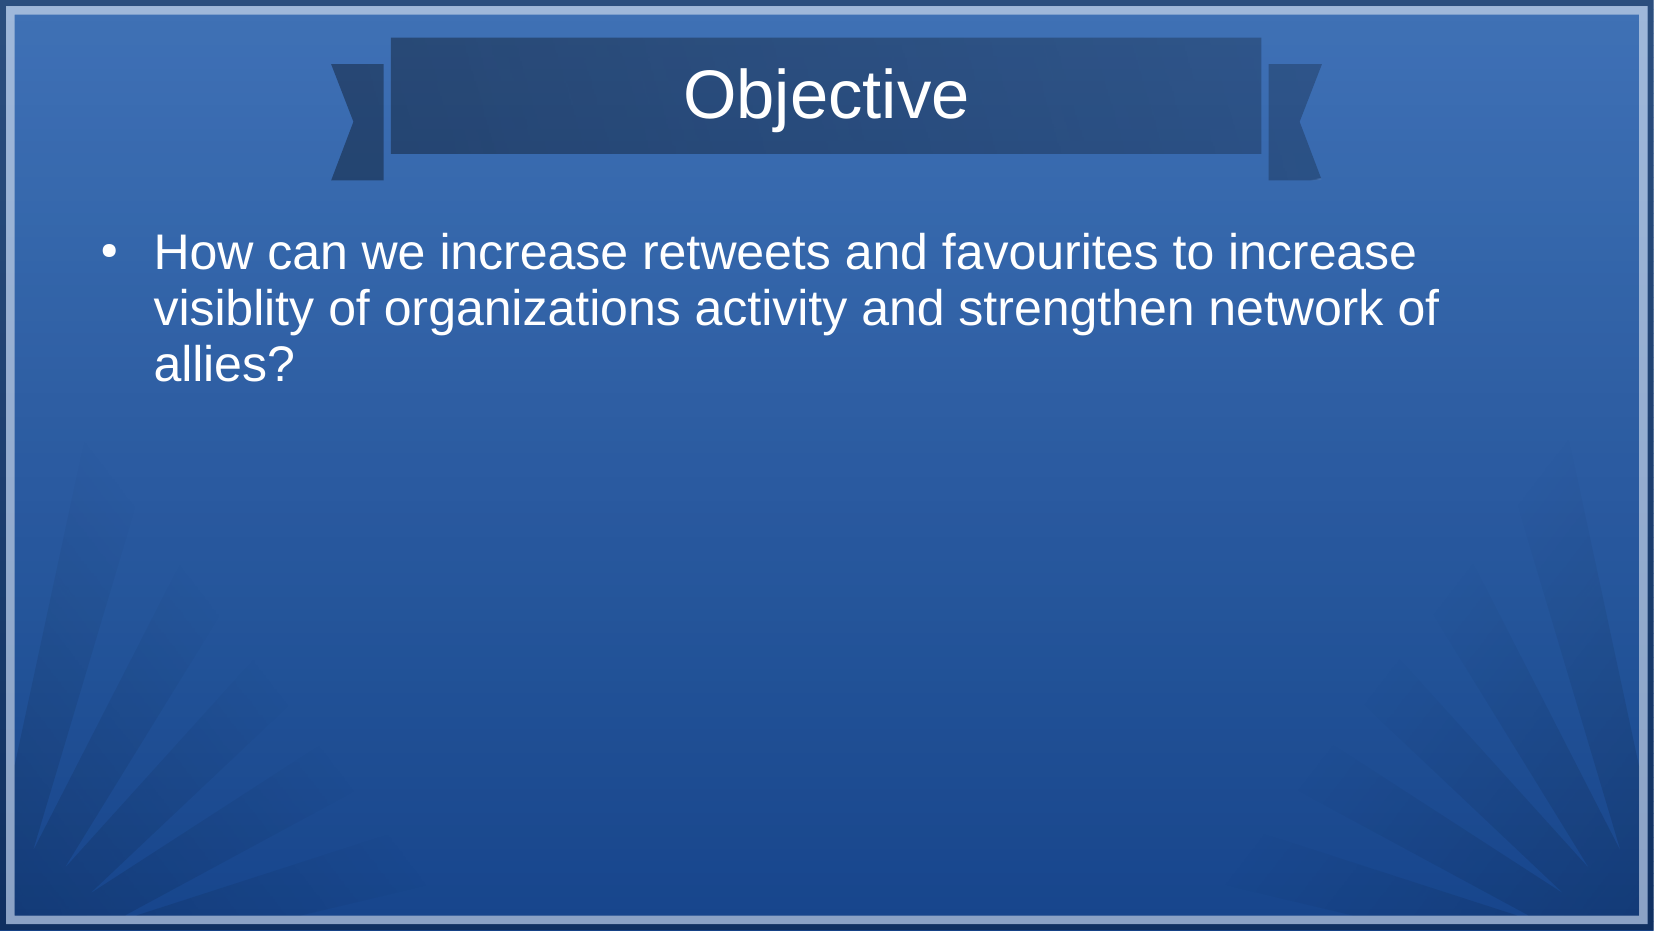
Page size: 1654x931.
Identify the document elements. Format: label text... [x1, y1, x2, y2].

title Objective [389, 35, 1264, 154]
list How can we increase retweets and favourites to increase visiblity of organizations activity and strengthen network of allies? [82, 224, 1571, 848]
